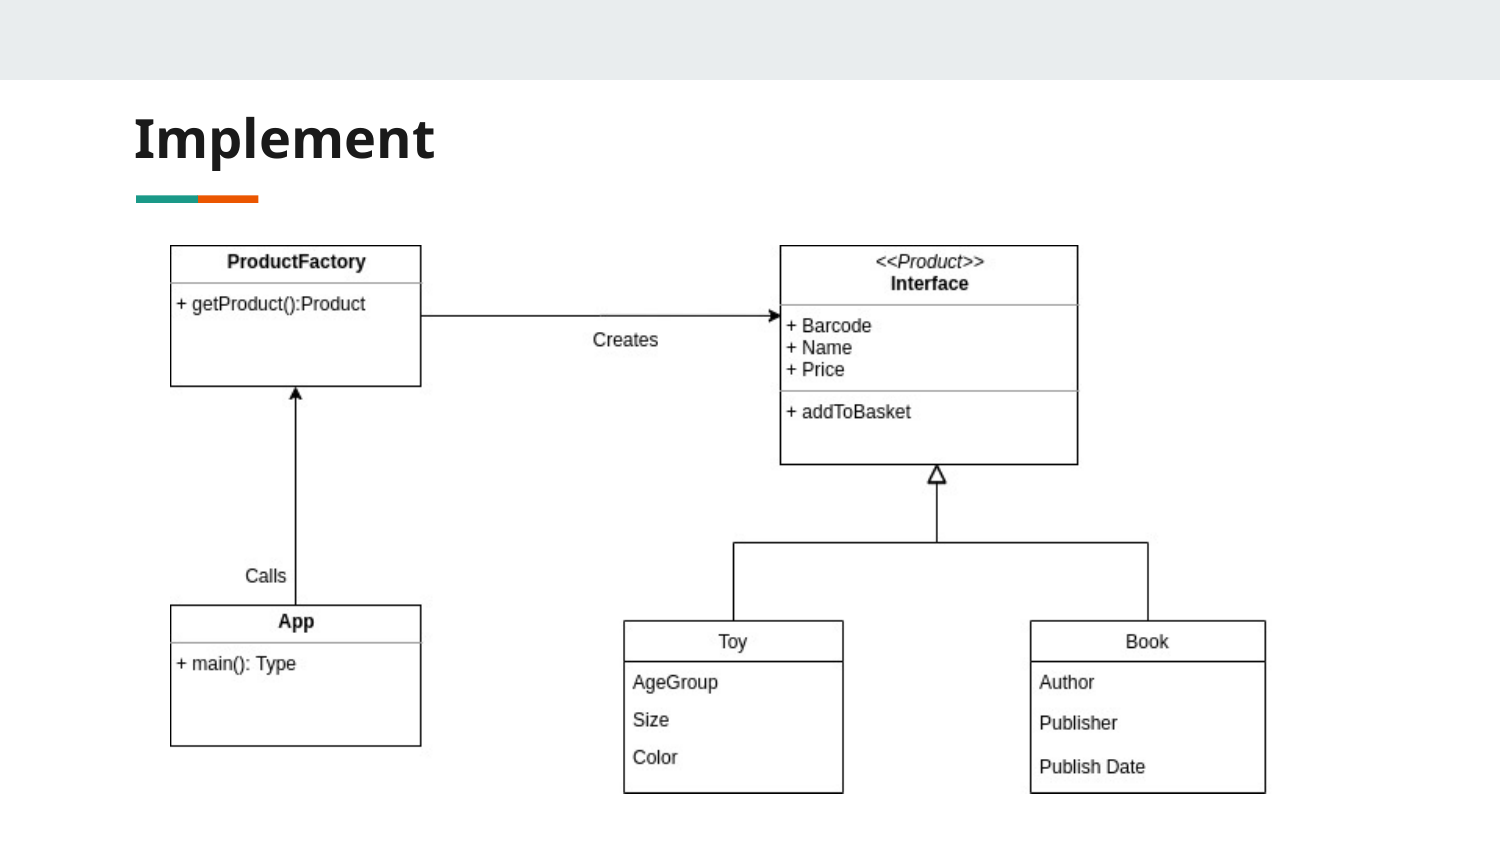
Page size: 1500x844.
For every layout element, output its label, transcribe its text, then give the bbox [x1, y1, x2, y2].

picture [170, 245, 1282, 794]
title Implement [119, 89, 1381, 178]
